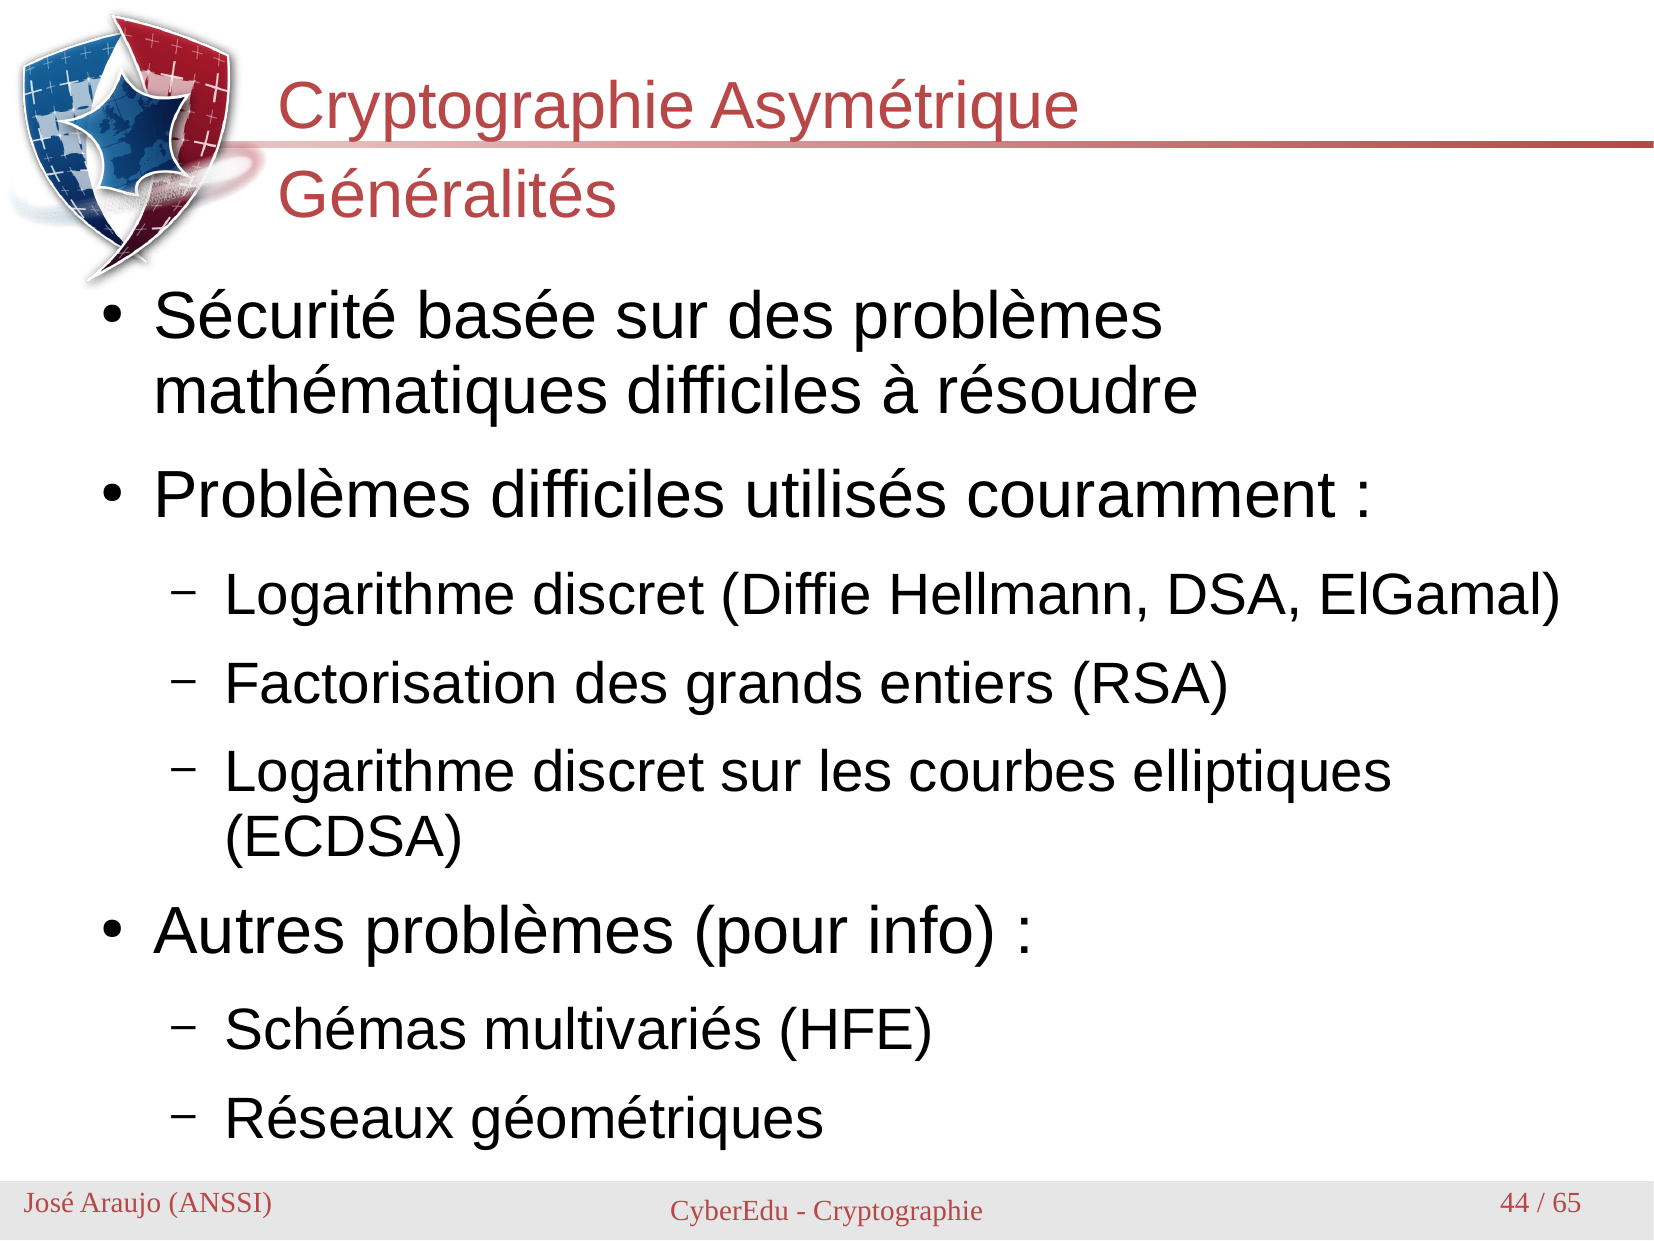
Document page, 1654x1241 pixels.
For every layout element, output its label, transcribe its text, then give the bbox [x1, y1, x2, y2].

title Cryptographie Asymétrique Généralités [277, 49, 1642, 237]
list Sécurité basée sur des problèmes mathématiques difficiles à résoudre Problèmes difficiles utilisés couramment : Logarithme discret (Diffie Hellmann, DSA, ElGamal) Factorisation des grands entiers (RSA) Logarithme discret sur les courbes elliptiques (ECDSA) Autres problèmes (pour info) : Schémas multivariés (HFE) Réseaux géométriques [82, 278, 1595, 1170]
picture [0, 0, 272, 290]
